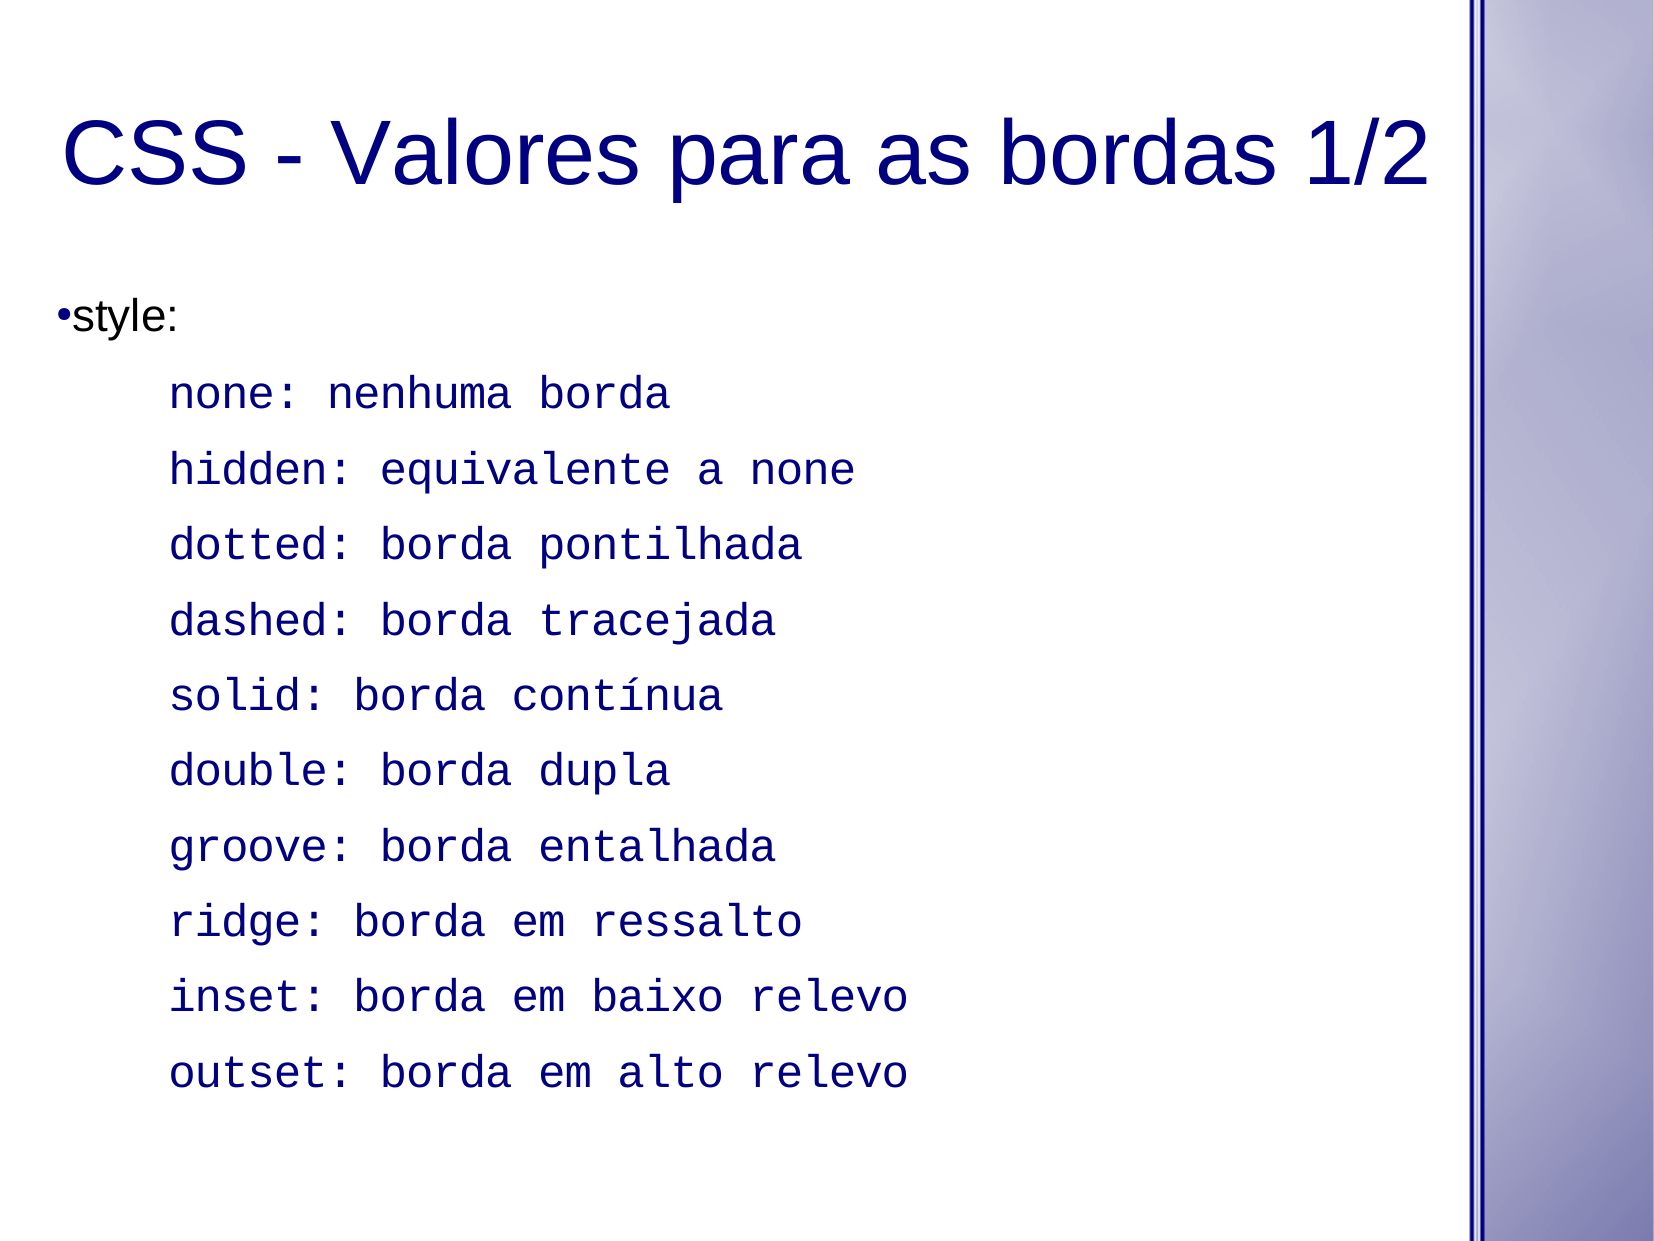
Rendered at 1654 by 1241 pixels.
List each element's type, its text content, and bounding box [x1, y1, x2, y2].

list style: none: nenhuma borda hidden: equivalente a none dotted: borda pontilhada dashed: borda tracejada solid: borda contínua double: borda dupla groove: borda entalhada ridge: borda em ressalto inset: borda em baixo relevo outset: borda em alto relevo [47, 290, 1447, 1109]
picture [0, 0, 1654, 1241]
title CSS - Valores para as bordas 1/2 [47, 49, 1447, 257]
